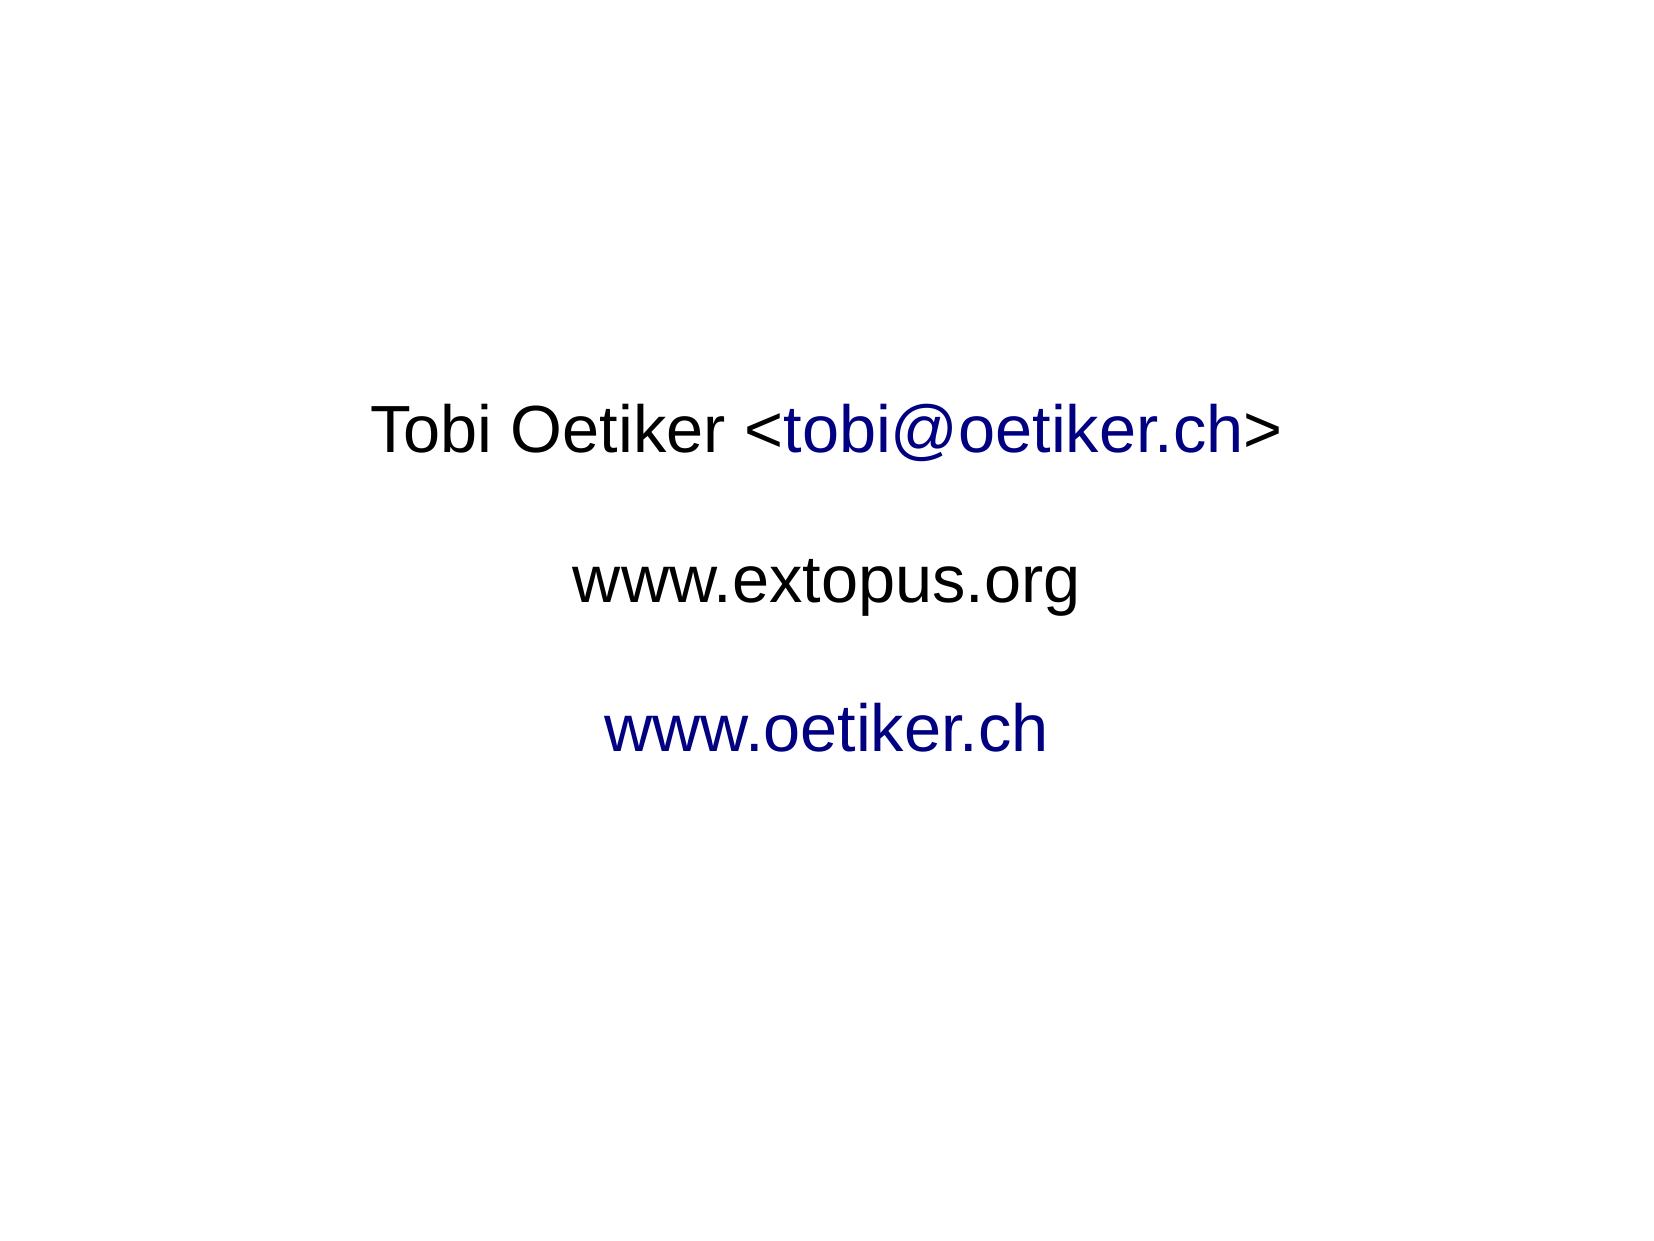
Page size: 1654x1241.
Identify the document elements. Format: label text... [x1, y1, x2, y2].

subtitle Tobi Oetiker <tobi@oetiker.ch> www.extopus.org www.oetiker.ch [82, 49, 1571, 1109]
